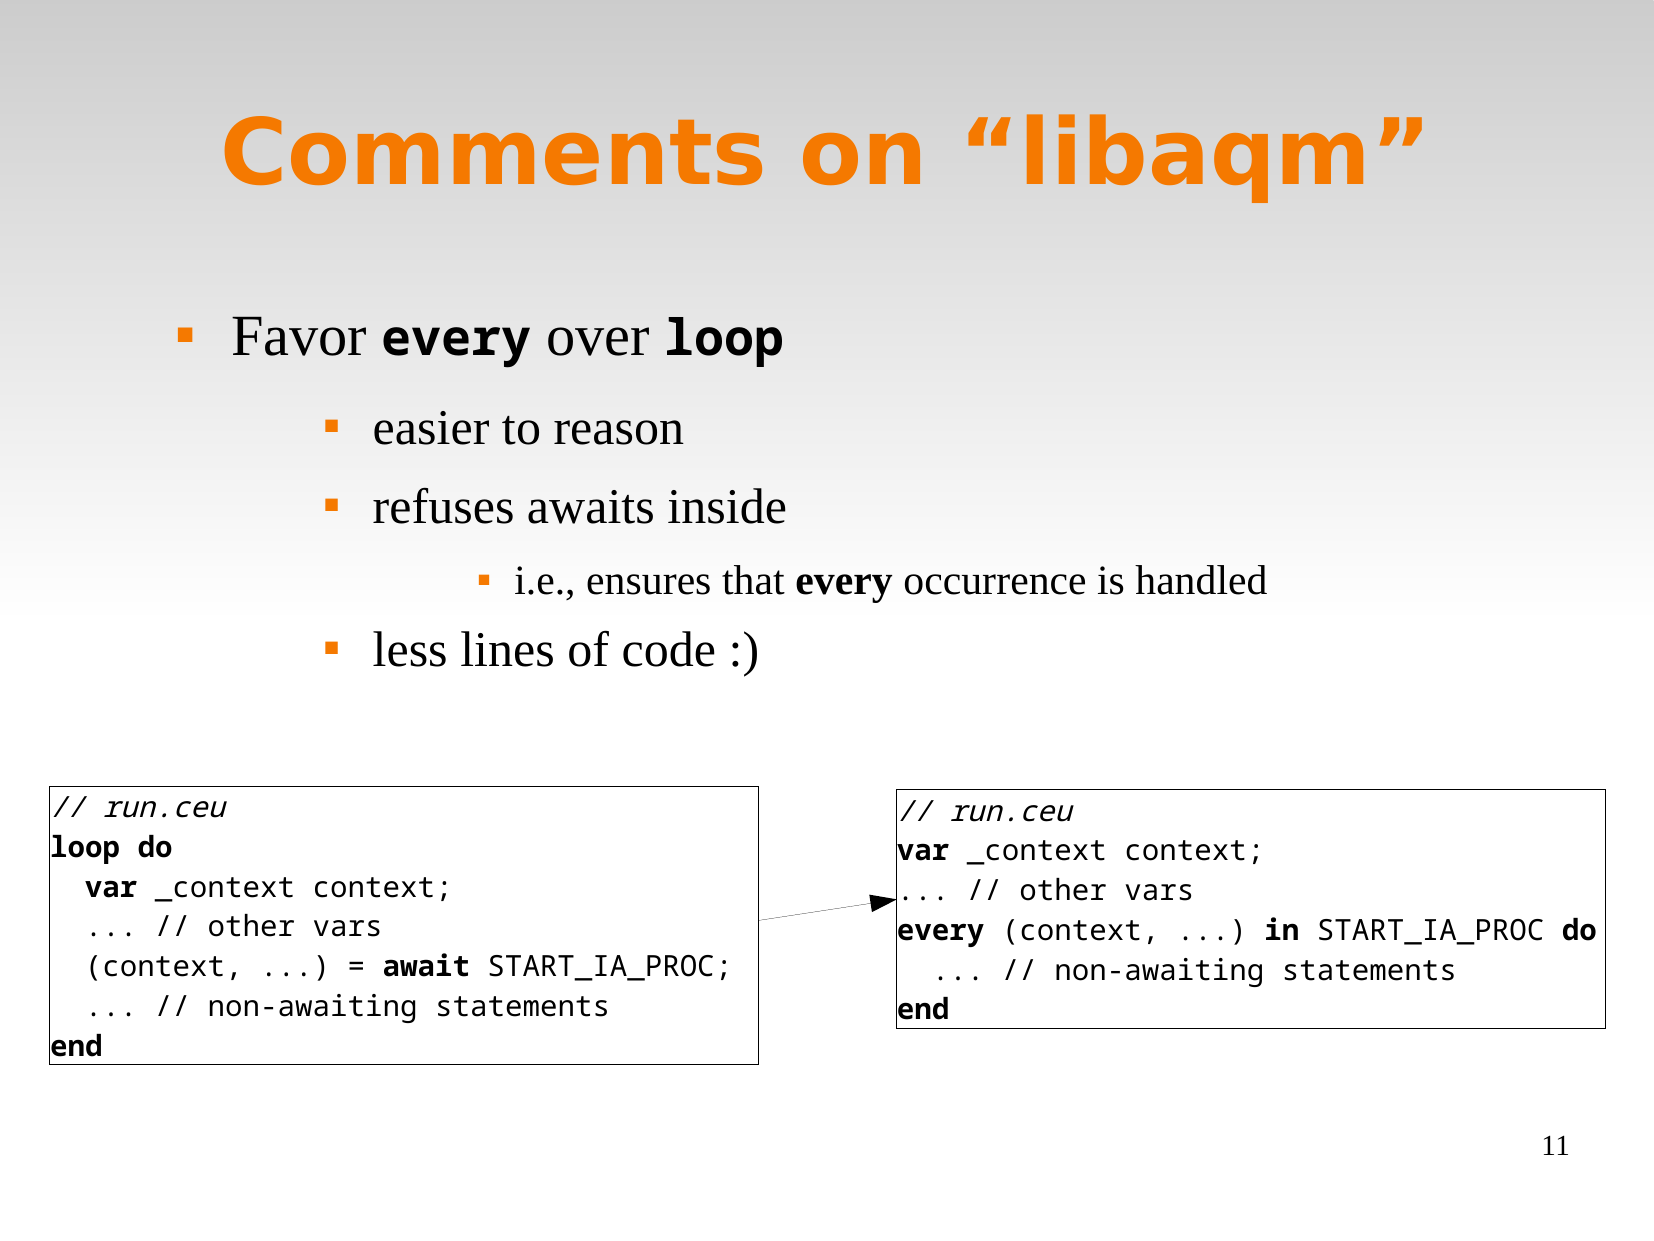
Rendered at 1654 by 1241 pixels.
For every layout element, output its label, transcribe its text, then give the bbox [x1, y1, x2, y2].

title Comments on “libaqm” [82, 49, 1571, 257]
list Favor every over loop easier to reason refuses awaits inside i.e., ensures that every occurrence is handled less lines of code :) [89, 901, 1463, 1121]
text_box // run.ceu loop do var _context context; ... // other vars (context, ...) = await START_IA_PROC; ... // non-awaiting statements end [49, 804, 759, 1047]
list Favor every over loop easier to reason refuses awaits inside i.e., ensures that every occurrence is handled less lines of code :) [89, 302, 1463, 920]
text_box // run.ceu var _context context; ... // other vars every (context, ...) in START_IA_PROC do ... // non-awaiting statements end [896, 805, 1606, 1013]
